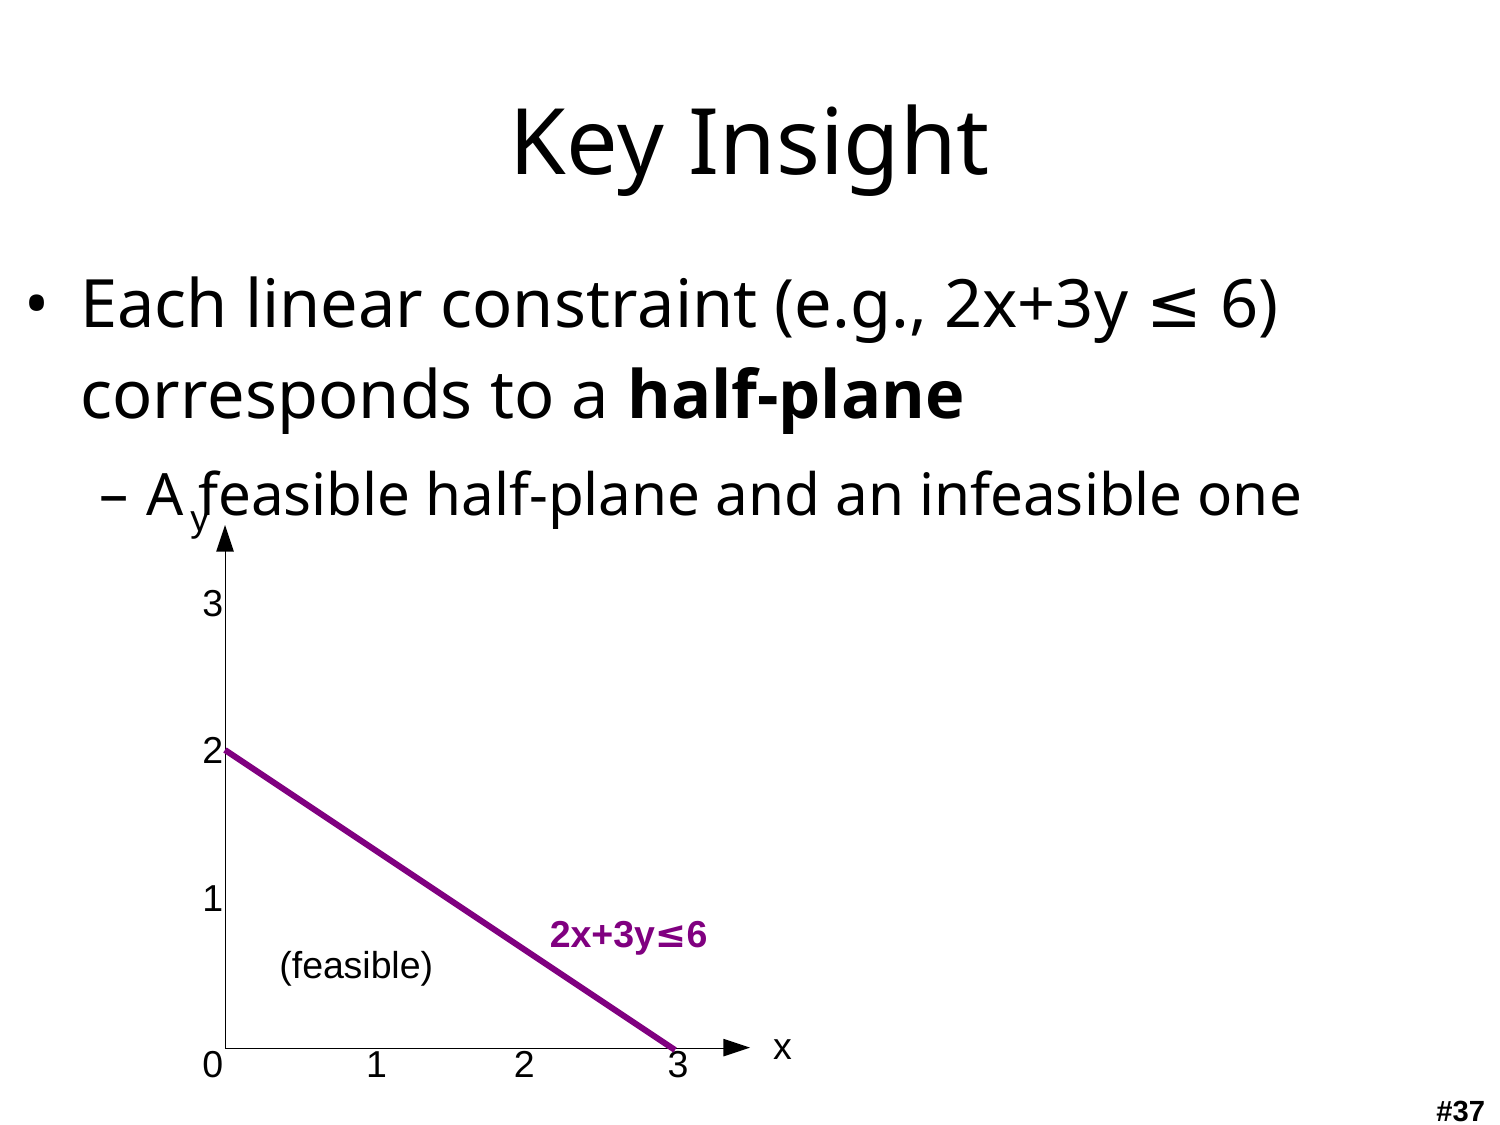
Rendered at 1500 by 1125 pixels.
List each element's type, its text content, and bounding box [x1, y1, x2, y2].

text_box 1 [351, 1036, 402, 1094]
text_box 3 [187, 574, 238, 632]
text_box 2 [499, 1036, 550, 1094]
title Key Insight [24, 45, 1476, 233]
text_box x [758, 1018, 807, 1075]
text_box 2 [187, 722, 238, 780]
text_box 3 [652, 1036, 704, 1094]
text_box 1 [187, 870, 238, 927]
text_box 0 [187, 1035, 238, 1093]
text_box (feasible) [264, 937, 449, 995]
text_box 2x+3y≤6 [535, 900, 713, 959]
text_box y [175, 490, 225, 547]
list Each linear constraint (e.g., 2x+3y ≤ 6) corresponds to a half-plane A feasible half-plane and an infeasible one [24, 256, 1475, 1095]
